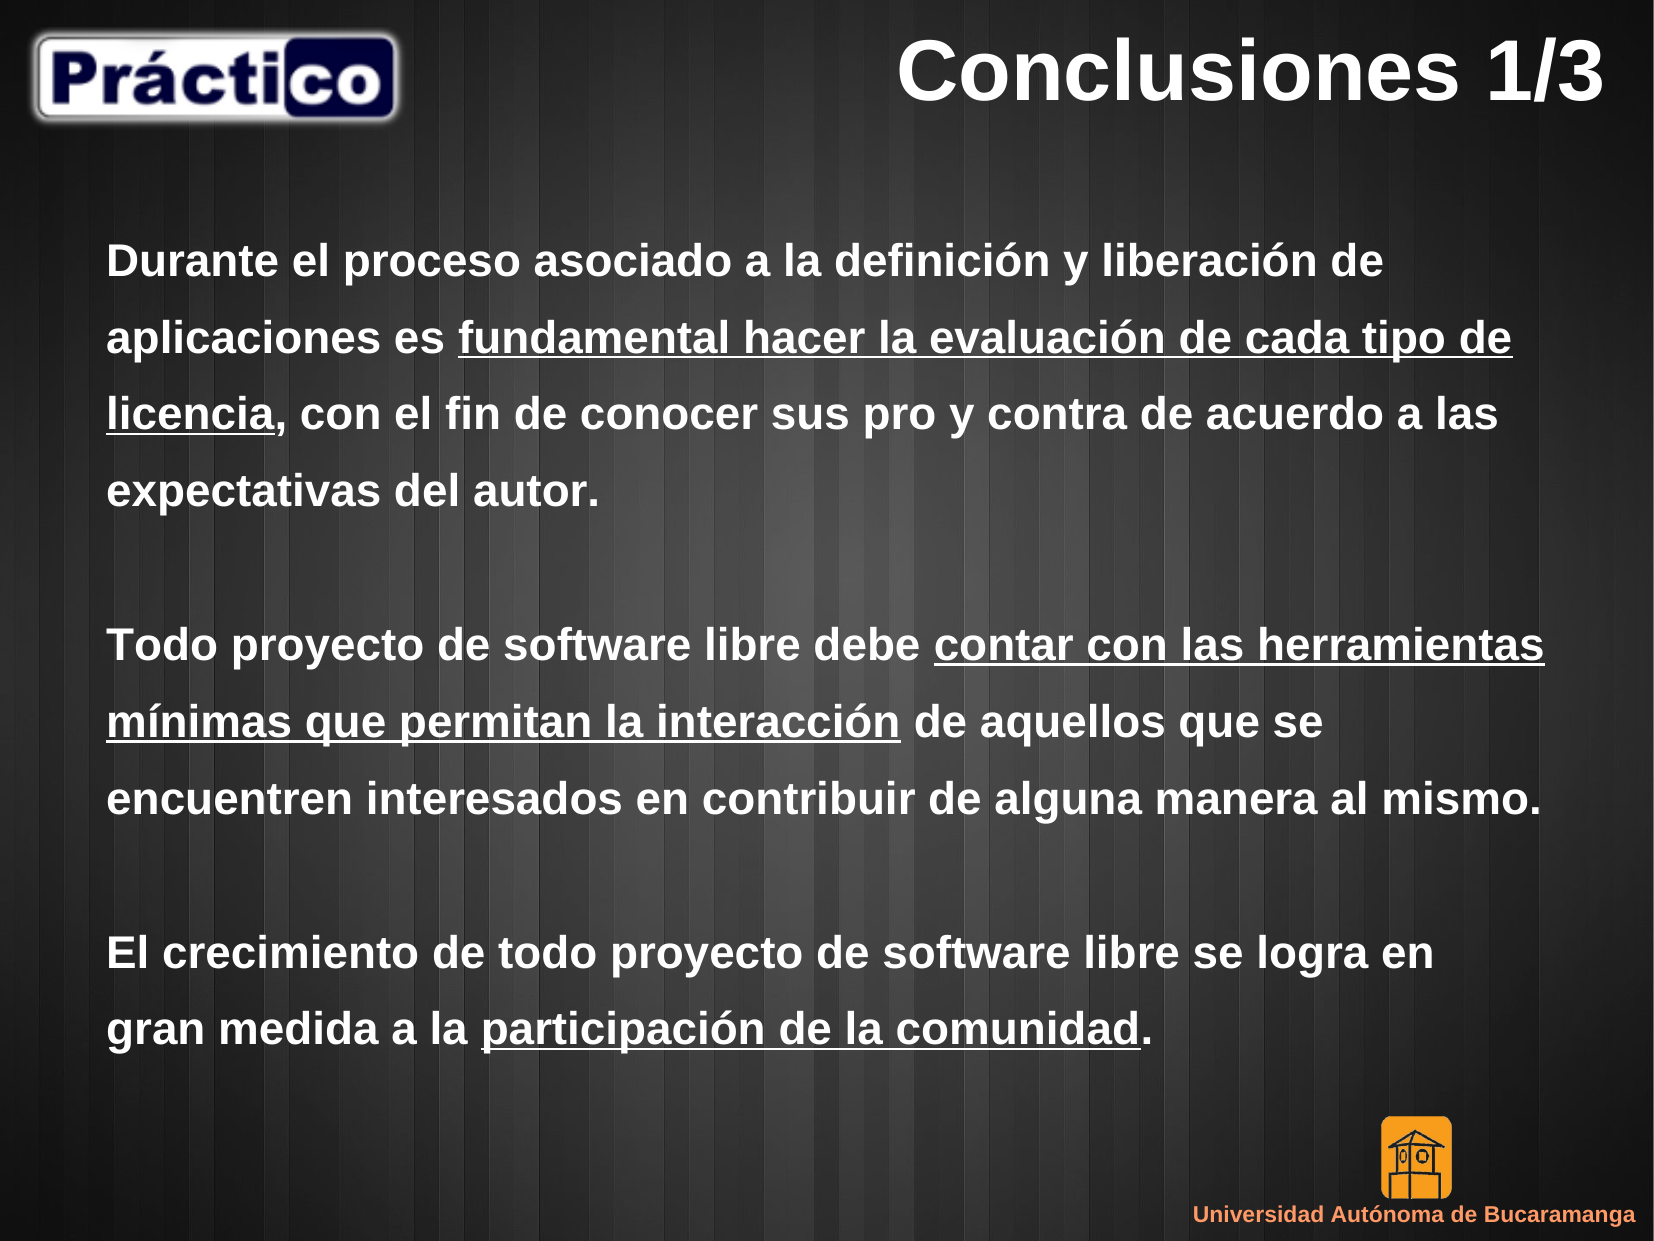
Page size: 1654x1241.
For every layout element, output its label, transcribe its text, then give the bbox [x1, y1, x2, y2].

picture [0, 0, 1654, 1241]
text_box Universidad Autónoma de Bucaramanga [1192, 1173, 1654, 1241]
title Conclusiones 1/3 [466, 17, 1607, 125]
title Durante el proceso asociado a la definición y liberación de aplicaciones es fundamental hacer la evaluación de cada tipo de licencia, con el fin de conocer sus pro y contra de acuerdo a las expectativas del autor. Todo proyecto de software libre debe contar con las herramientas mínimas que permitan la interacción de aquellos que se encuentren interesados en contribuir de alguna manera al mismo. El crecimiento de todo proyecto de software libre se logra en gran medida a la participación de la comunidad. [106, 200, 1548, 1063]
